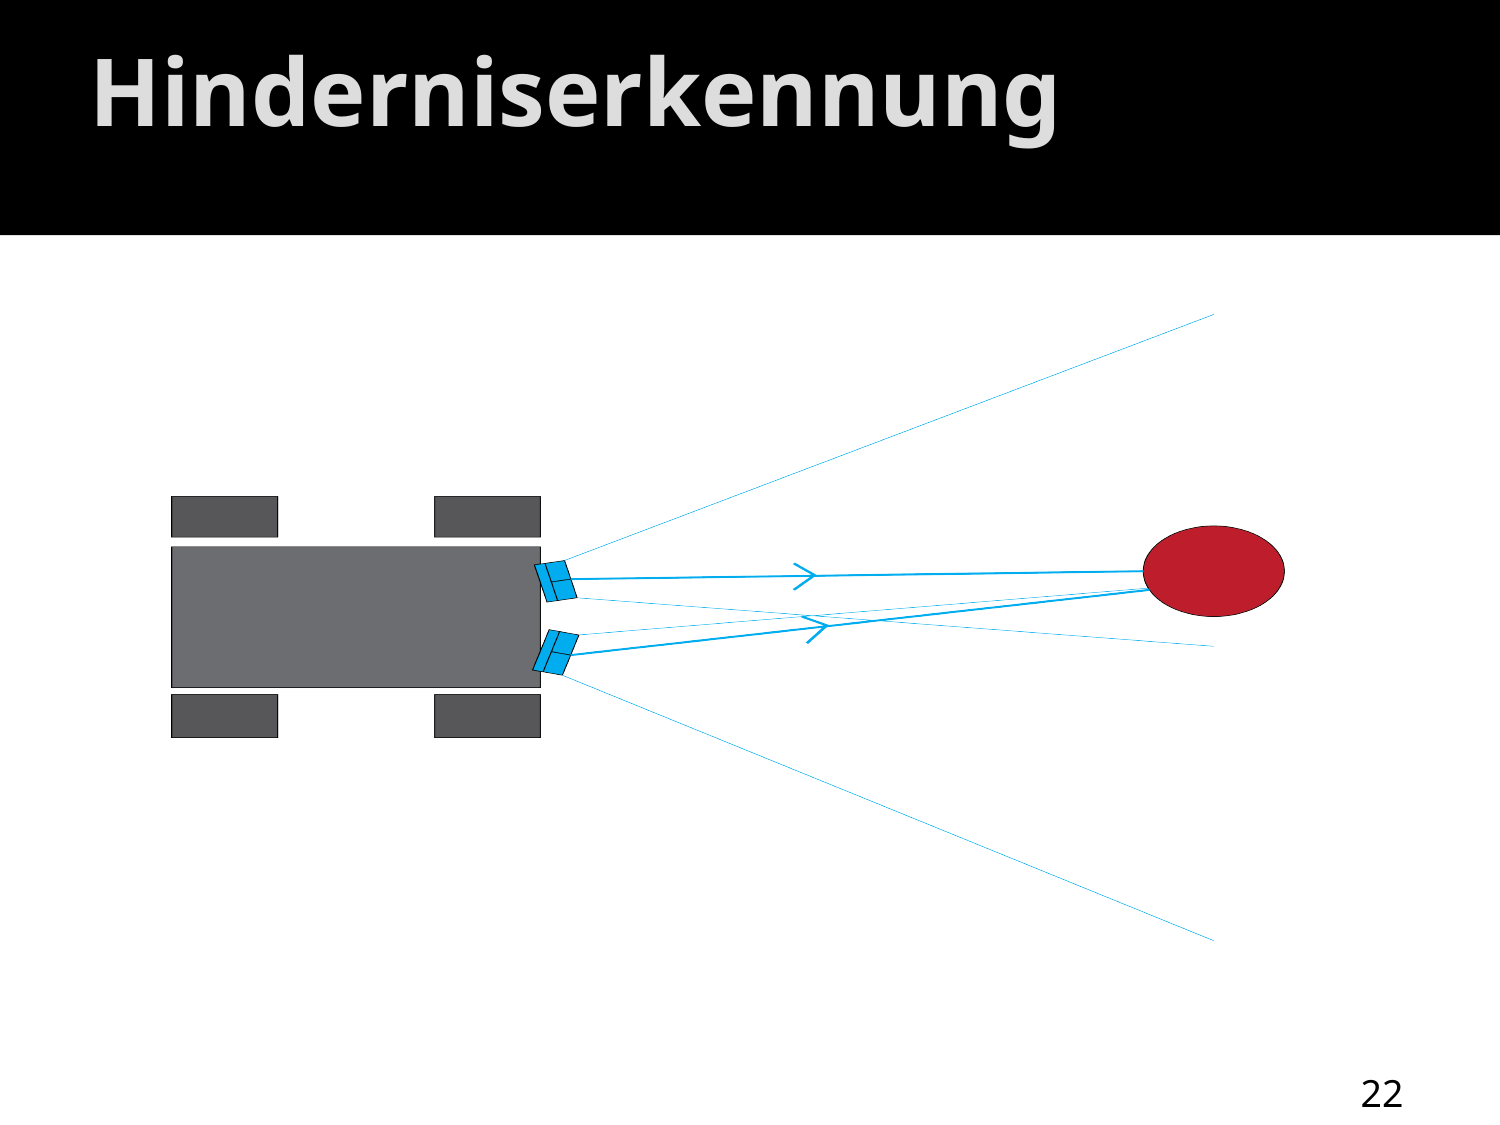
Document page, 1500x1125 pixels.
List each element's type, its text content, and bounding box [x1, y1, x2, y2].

slide_number <Nummer> [1345, 1062, 1467, 1108]
title Hinderniserkennung [75, 25, 1425, 231]
picture [171, 314, 1285, 941]
